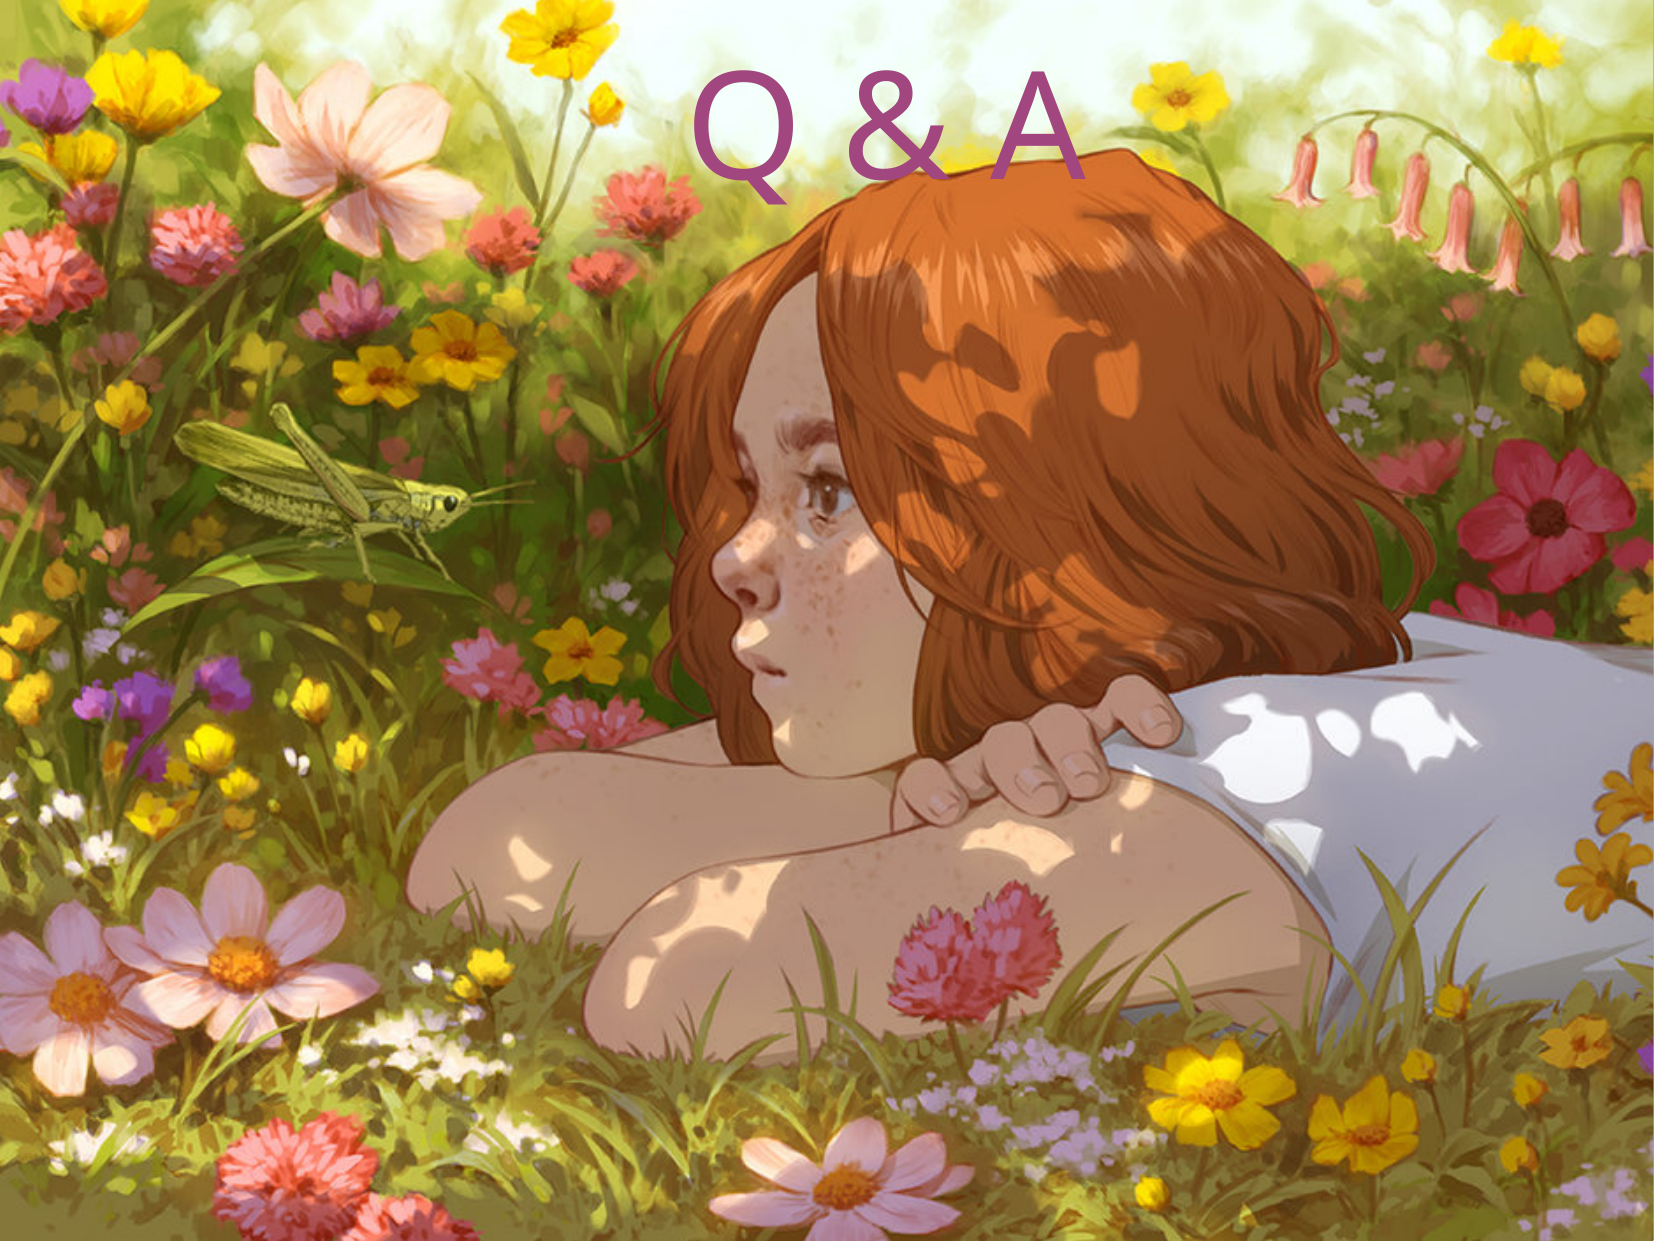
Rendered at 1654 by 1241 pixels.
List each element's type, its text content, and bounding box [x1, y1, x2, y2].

picture [0, 0, 1654, 1241]
list Q & A [685, 19, 1444, 419]
